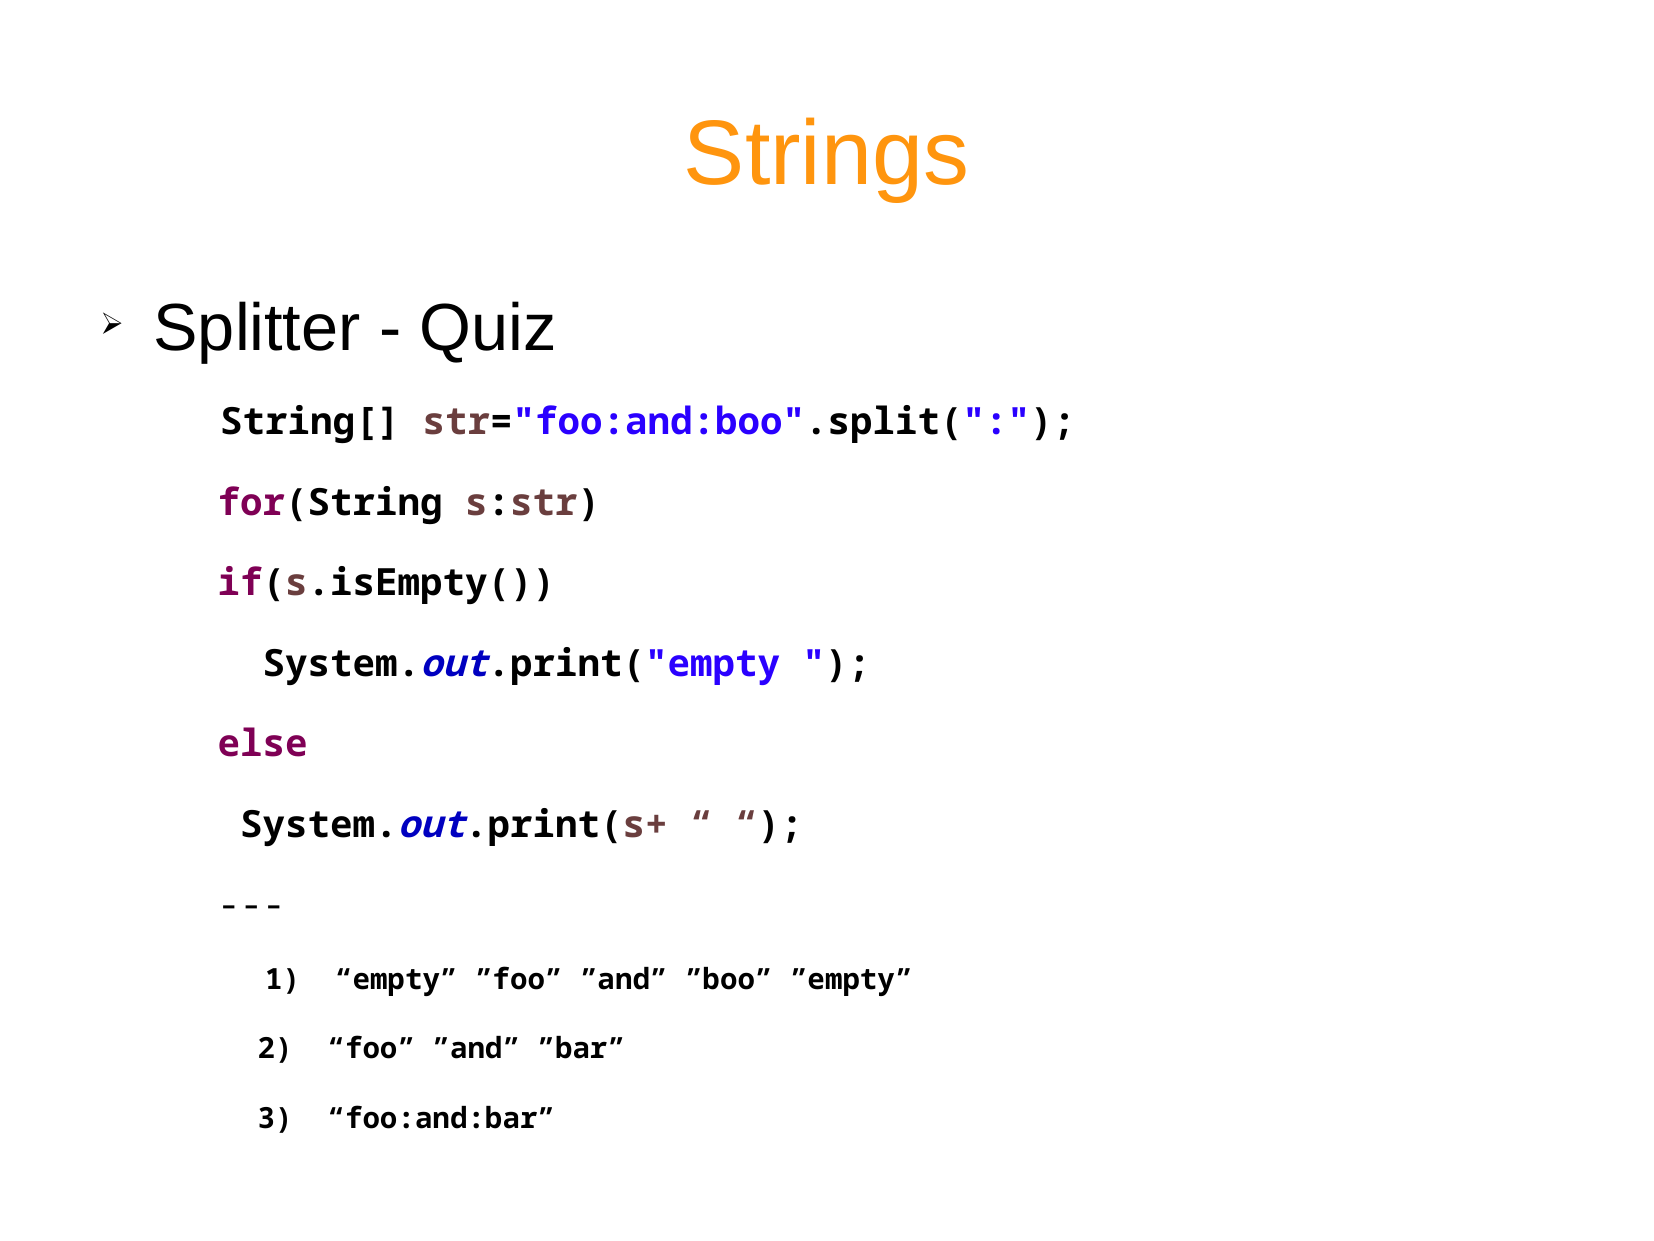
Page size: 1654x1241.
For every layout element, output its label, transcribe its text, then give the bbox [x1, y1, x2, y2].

title Strings [82, 49, 1571, 257]
list Splitter - Quiz String[] str="foo:and:boo".split(":"); for(String s:str) if(s.isEmpty()) System.out.print("empty "); else System.out.print(s+ “ “); --- 1) “empty” ”foo” ”and” ”boo” ”empty” 2) “foo” ”and” ”bar” 3) “foo:and:bar” [82, 290, 1571, 1010]
